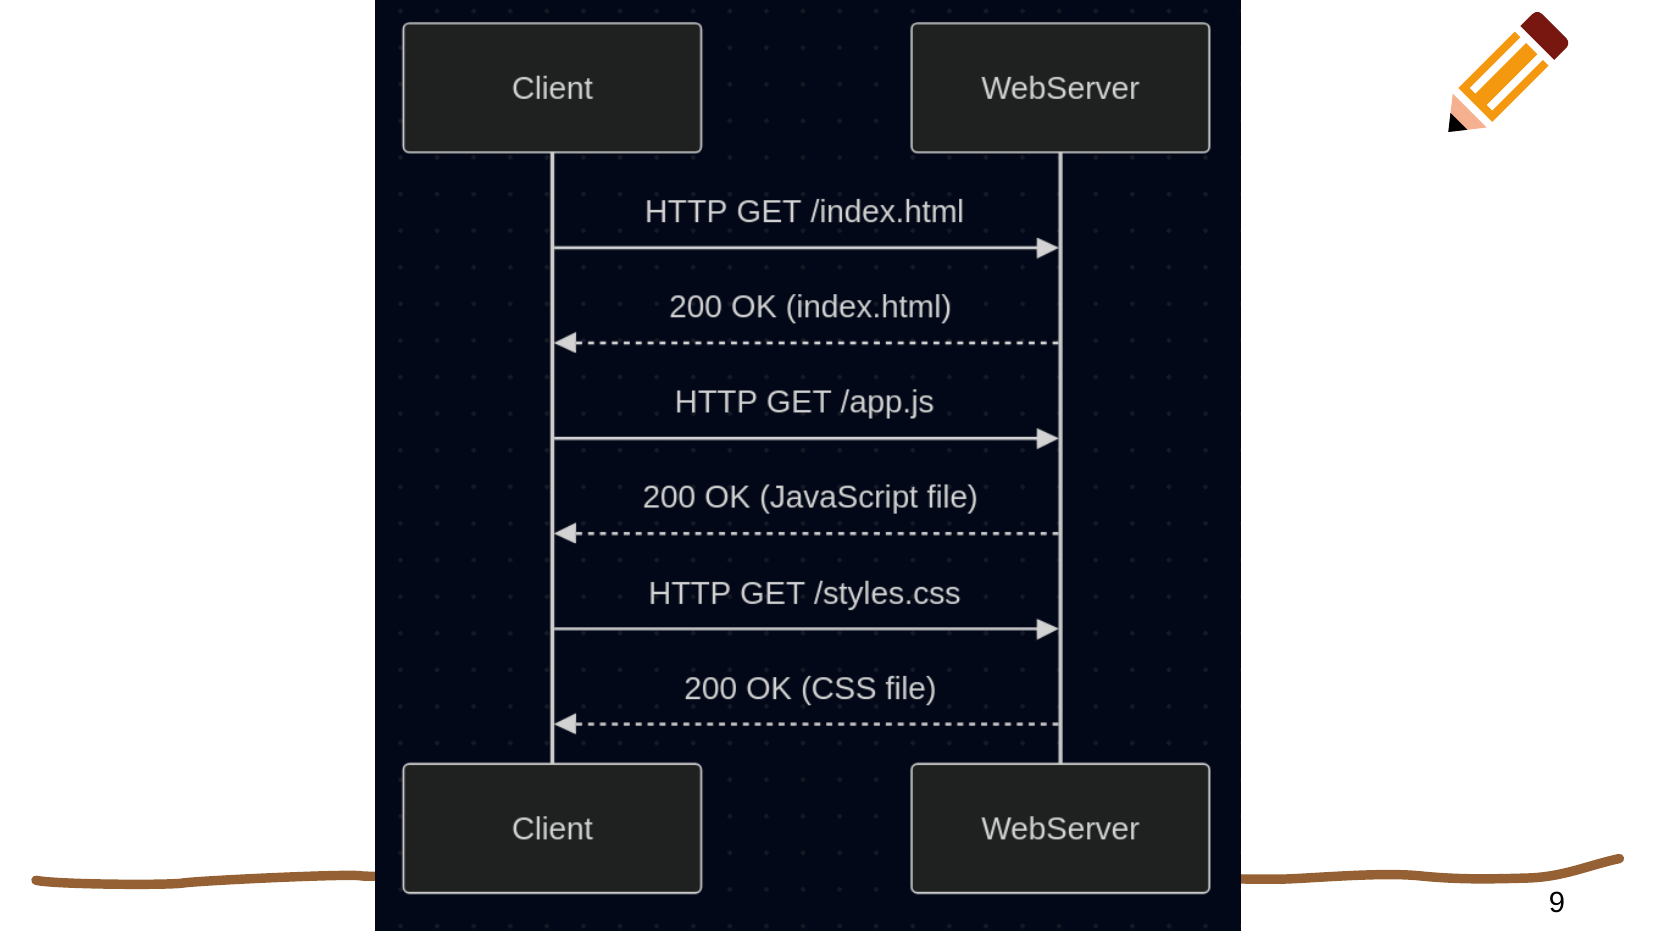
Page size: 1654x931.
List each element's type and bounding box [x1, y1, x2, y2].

picture [375, 0, 1241, 931]
